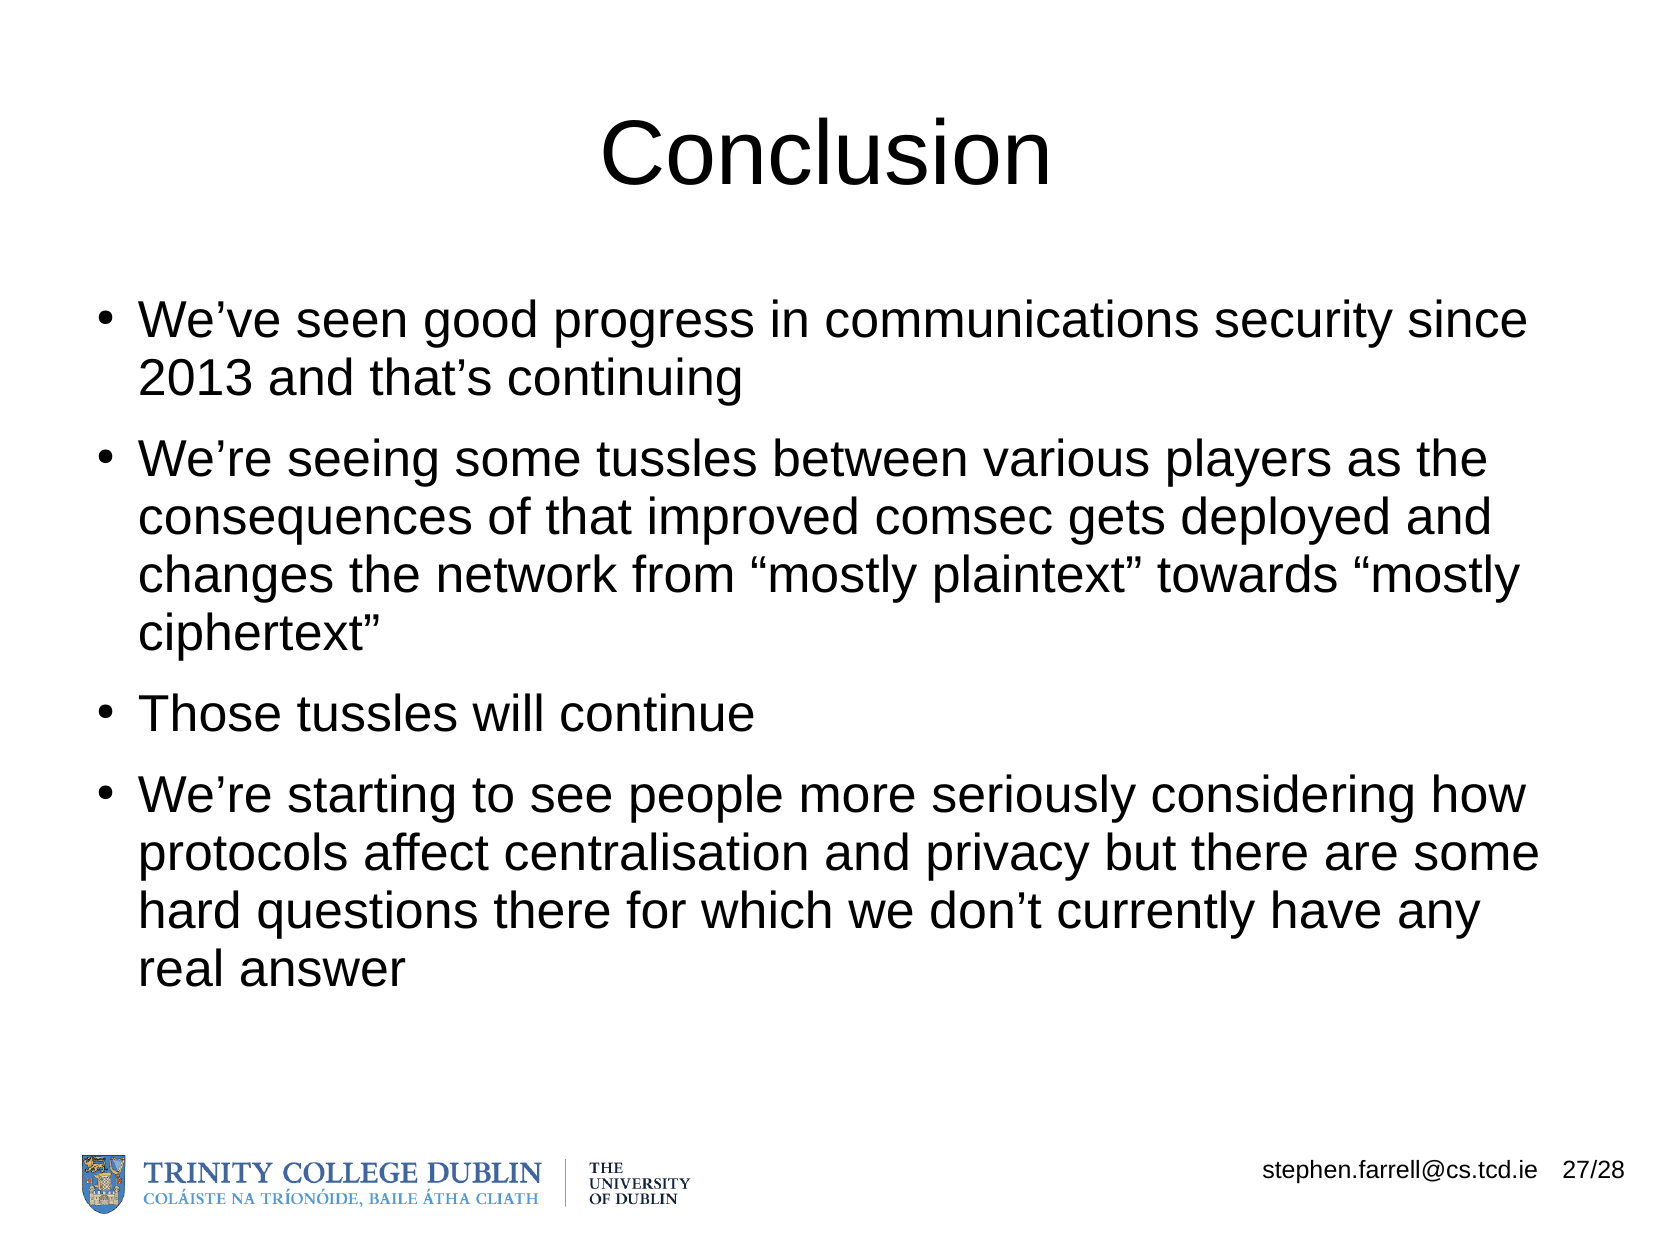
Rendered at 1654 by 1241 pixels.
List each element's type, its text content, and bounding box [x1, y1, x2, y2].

title Conclusion [82, 49, 1571, 257]
picture [82, 1155, 694, 1214]
list We’ve seen good progress in communications security since 2013 and that’s continuing We’re seeing some tussles between various players as the consequences of that improved comsec gets deployed and changes the network from “mostly plaintext” towards “mostly ciphertext” Those tussles will continue We’re starting to see people more seriously considering how protocols affect centralisation and privacy but there are some hard questions there for which we don’t currently have any real answer [82, 290, 1571, 1010]
